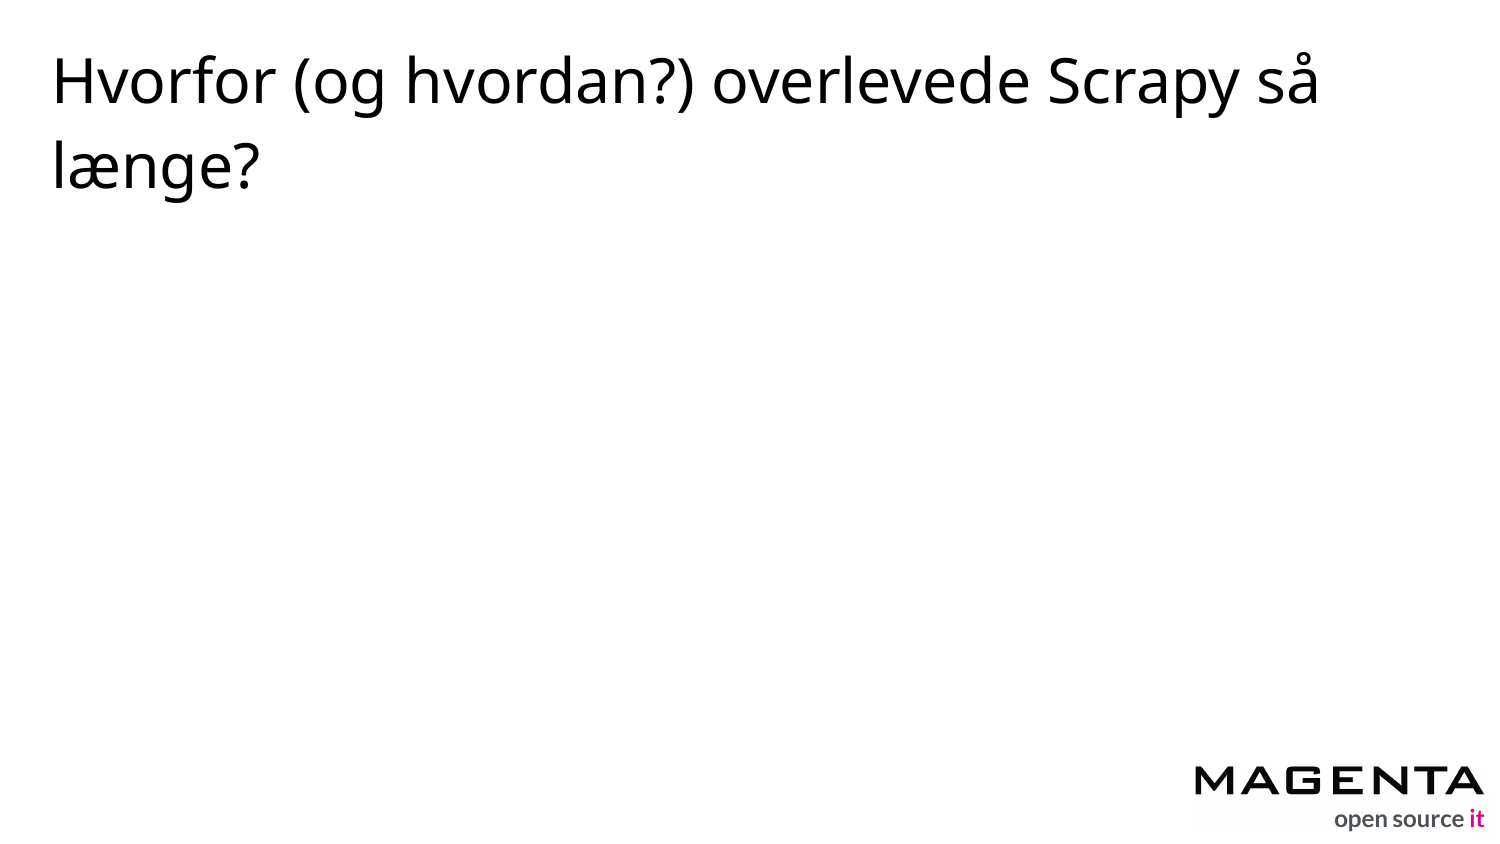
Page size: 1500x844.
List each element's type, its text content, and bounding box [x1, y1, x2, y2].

picture [1193, 764, 1488, 833]
title Hvorfor (og hvordan?) overlevede Scrapy så længe? [51, 61, 1449, 182]
